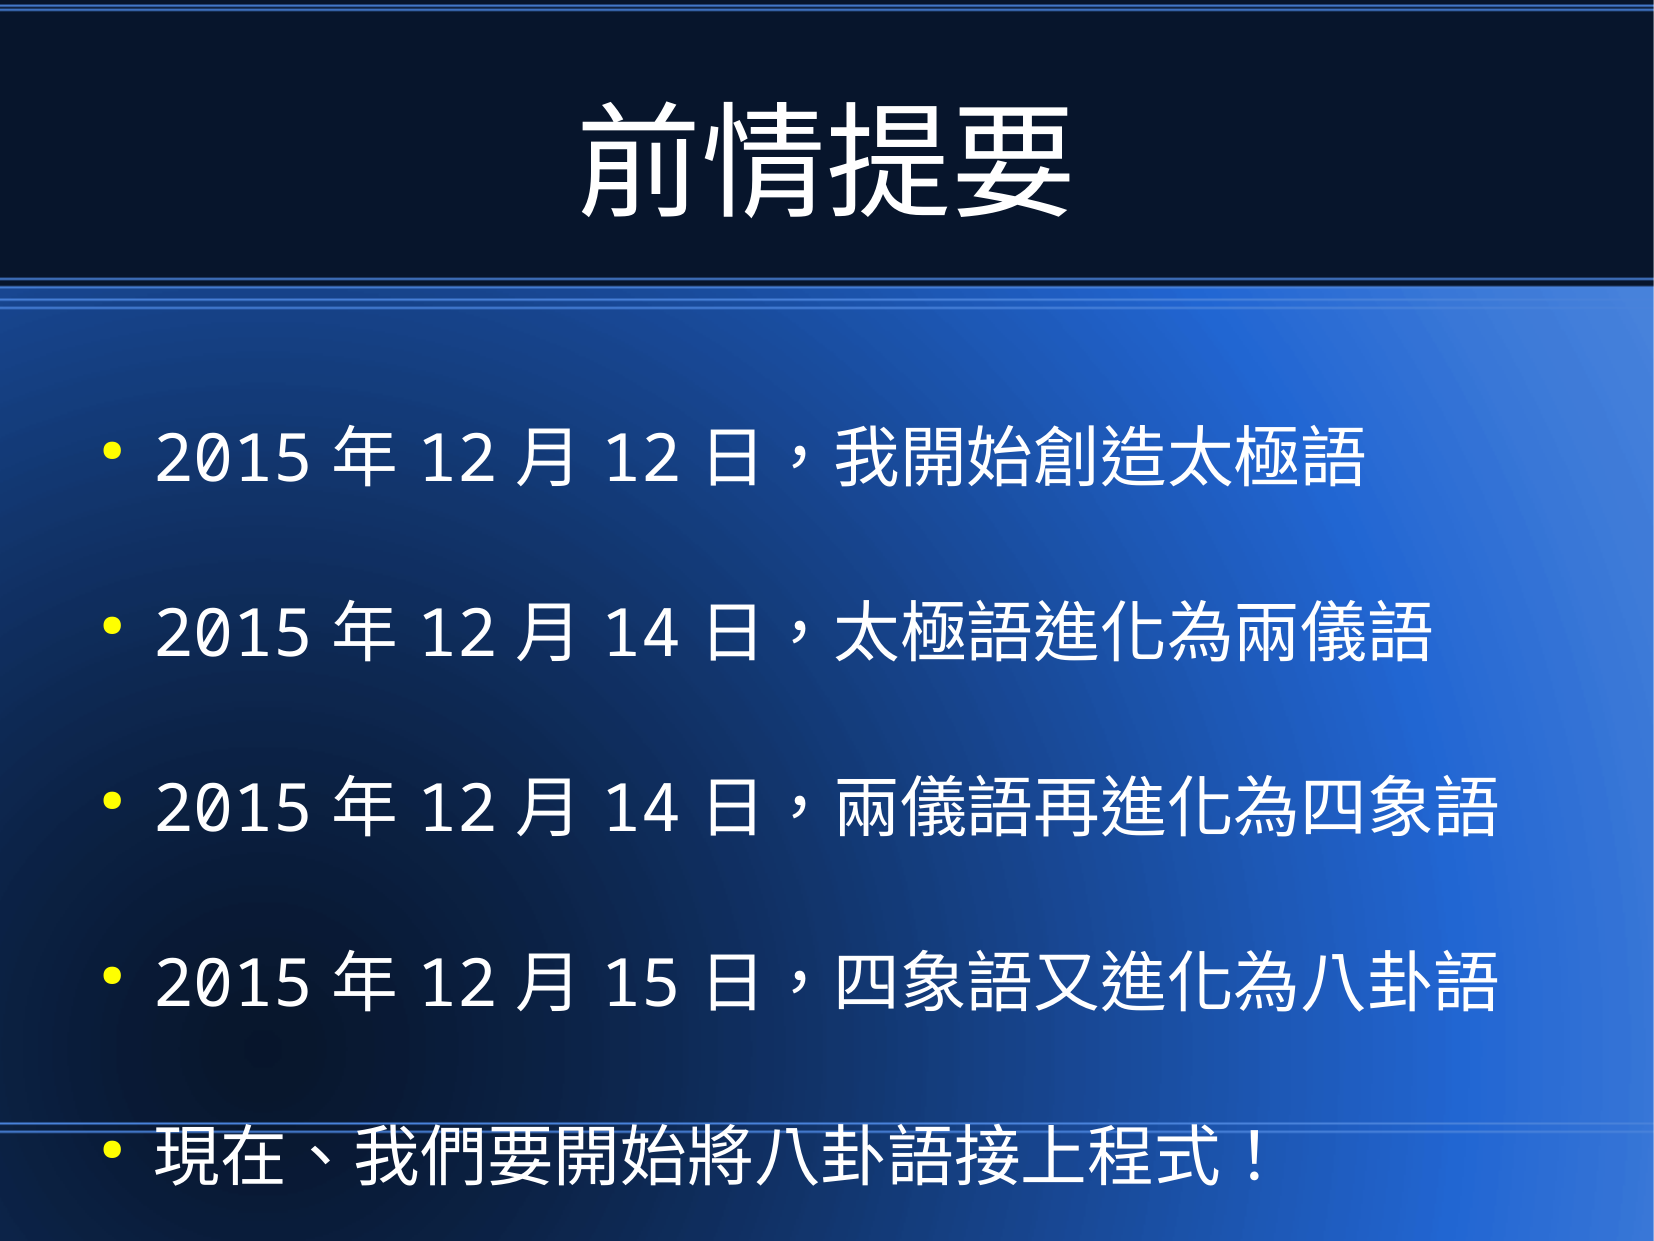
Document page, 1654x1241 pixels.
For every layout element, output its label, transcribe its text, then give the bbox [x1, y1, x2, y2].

list 2015年12月12日，我開始創造太極語 2015年12月14日，太極語進化為兩儀語 2015年12月14日，兩儀語再進化為四象語 2015年12月15日，四象語又進化為八卦語 現在、我們要開始將八卦語接上程式！ [82, 355, 1571, 1241]
title 前情提要 [82, 49, 1571, 257]
picture [0, 0, 1654, 1241]
